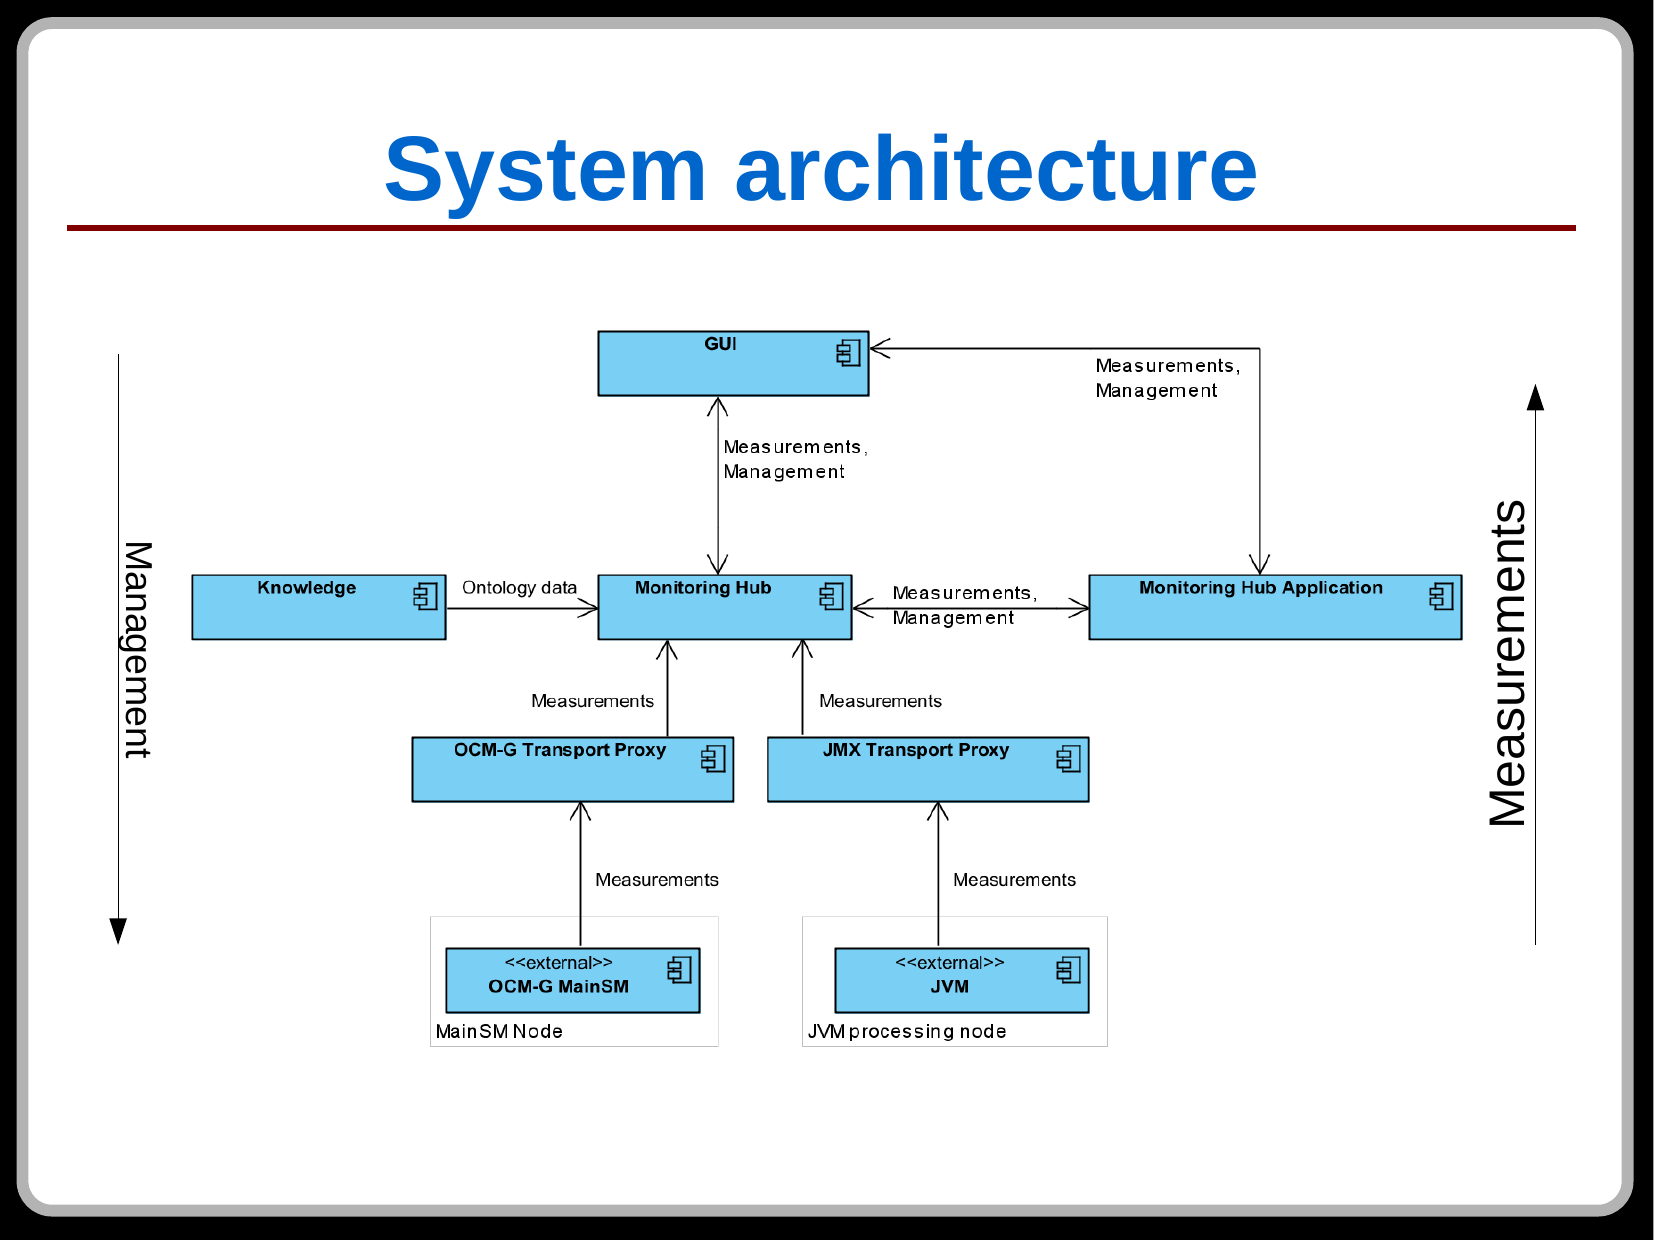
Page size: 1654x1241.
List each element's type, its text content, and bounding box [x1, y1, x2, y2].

title System architecture [67, 64, 1577, 272]
picture [177, 317, 1473, 1063]
